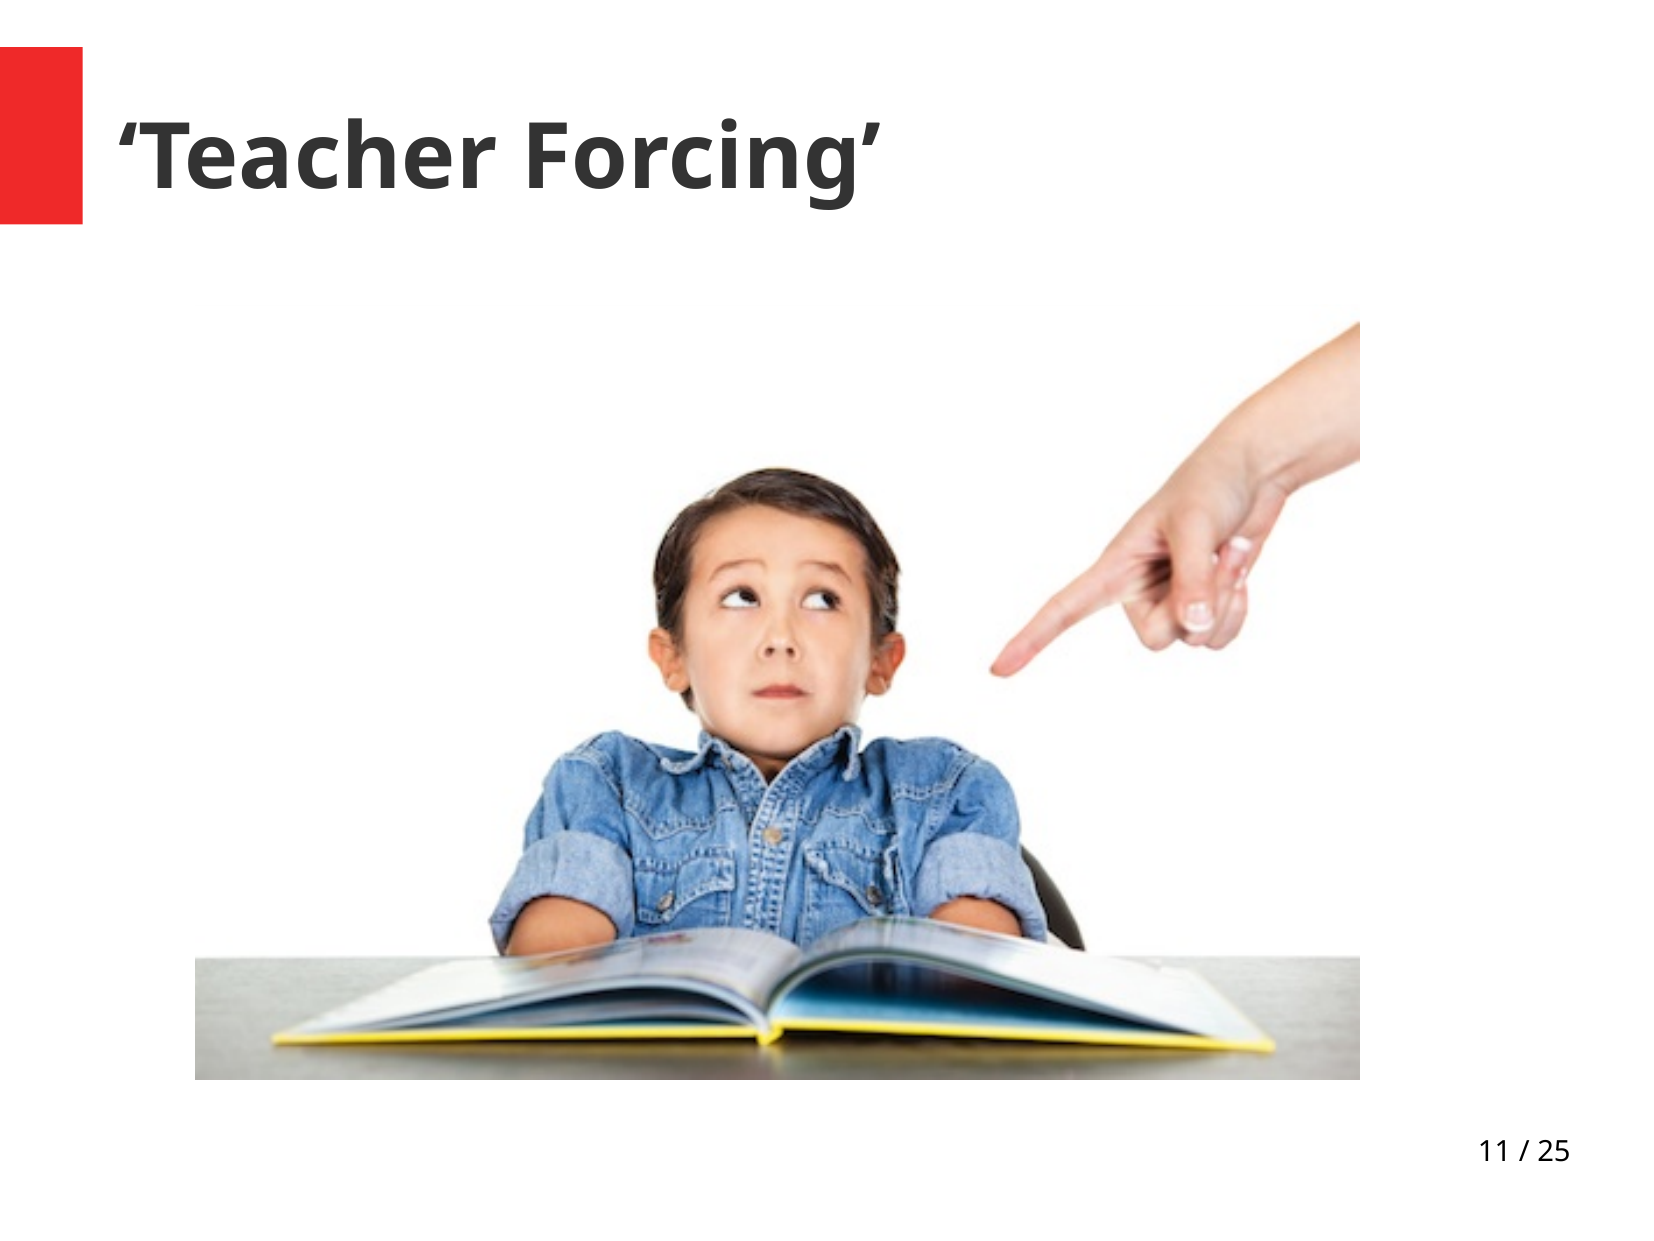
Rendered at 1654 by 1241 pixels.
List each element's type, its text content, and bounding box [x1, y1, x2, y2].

picture [195, 304, 1360, 1081]
title ‘Teacher Forcing’ [118, 49, 1571, 257]
